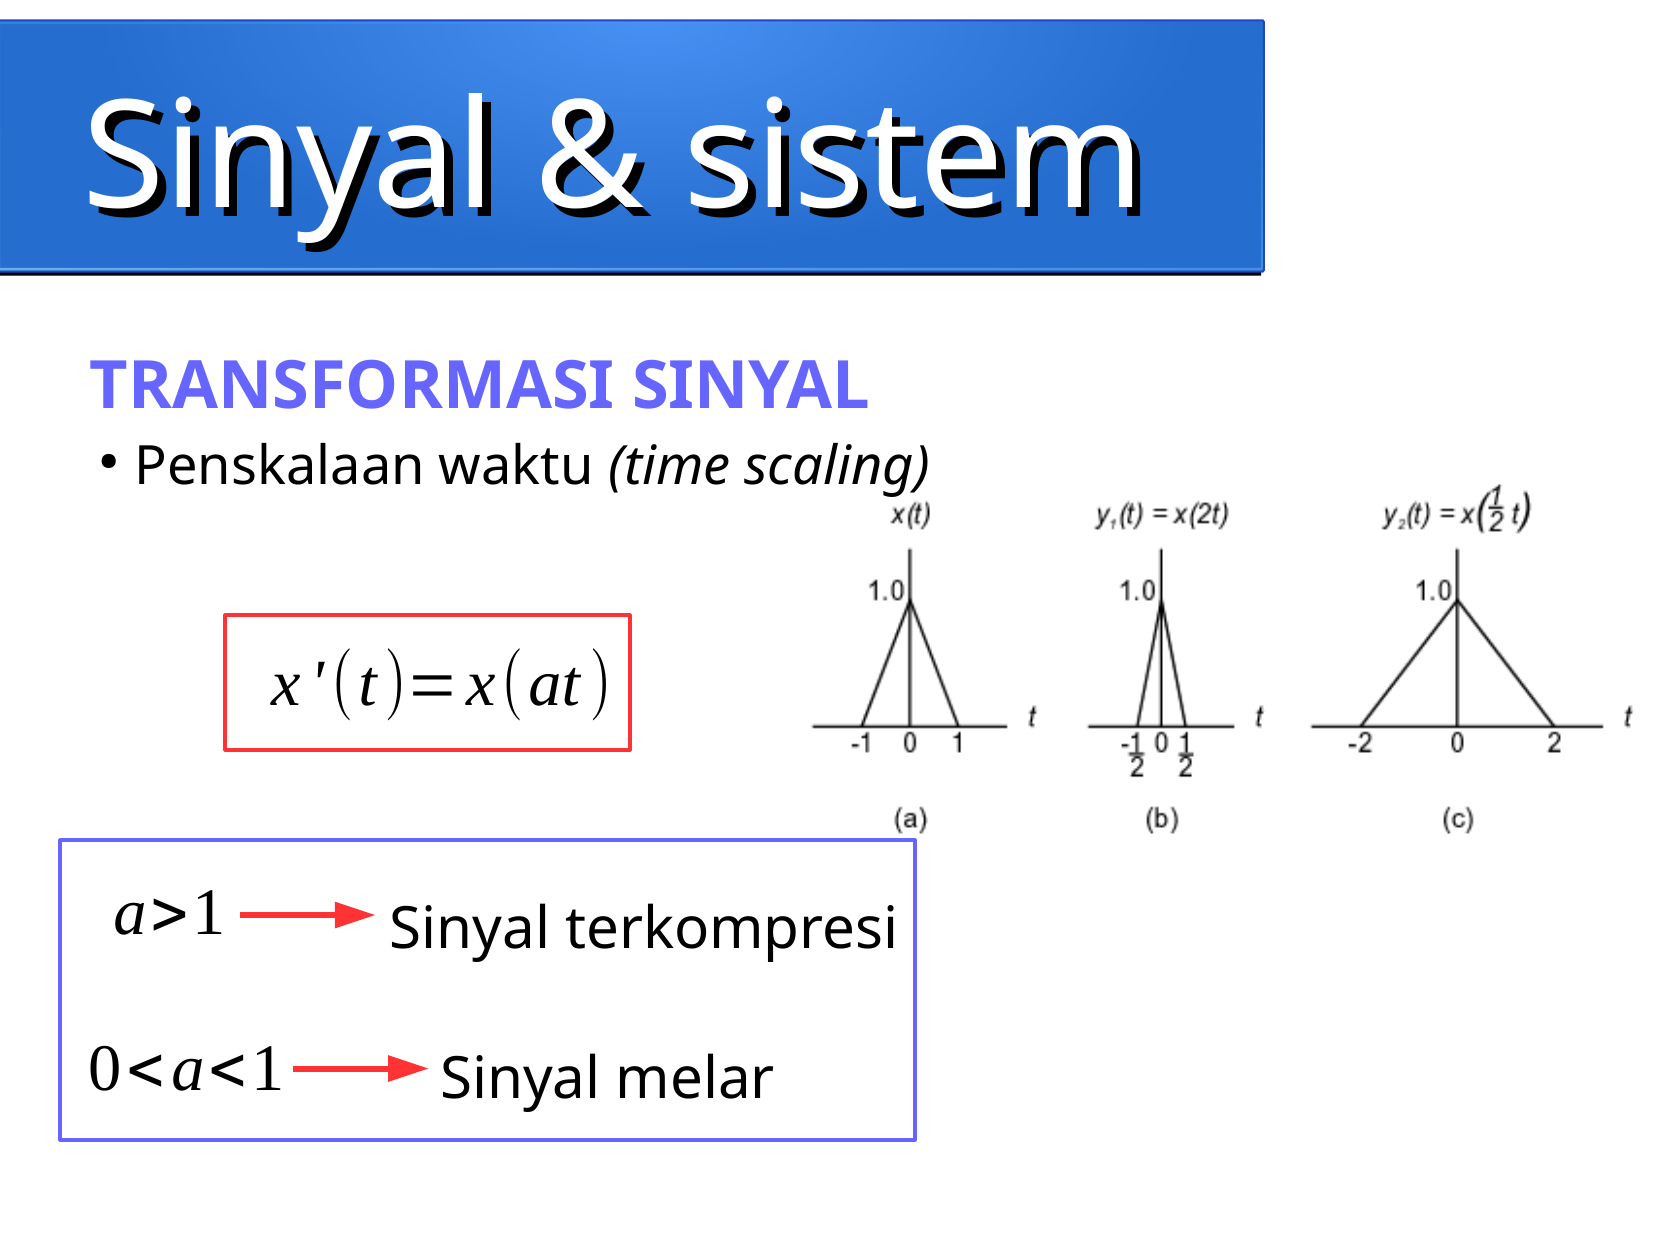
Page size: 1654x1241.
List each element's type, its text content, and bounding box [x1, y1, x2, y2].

picture [798, 479, 1654, 841]
chart [82, 1031, 291, 1106]
chart [260, 645, 617, 725]
text_box Sinyal terkompresi [375, 878, 907, 960]
title Sinyal & sistem [82, 47, 1235, 252]
text_box TRANSFORMASI SINYAL [75, 330, 903, 420]
text_box Penskalaan waktu (time scaling) [84, 418, 946, 496]
chart [105, 875, 233, 950]
text_box Sinyal melar [425, 1028, 901, 1110]
